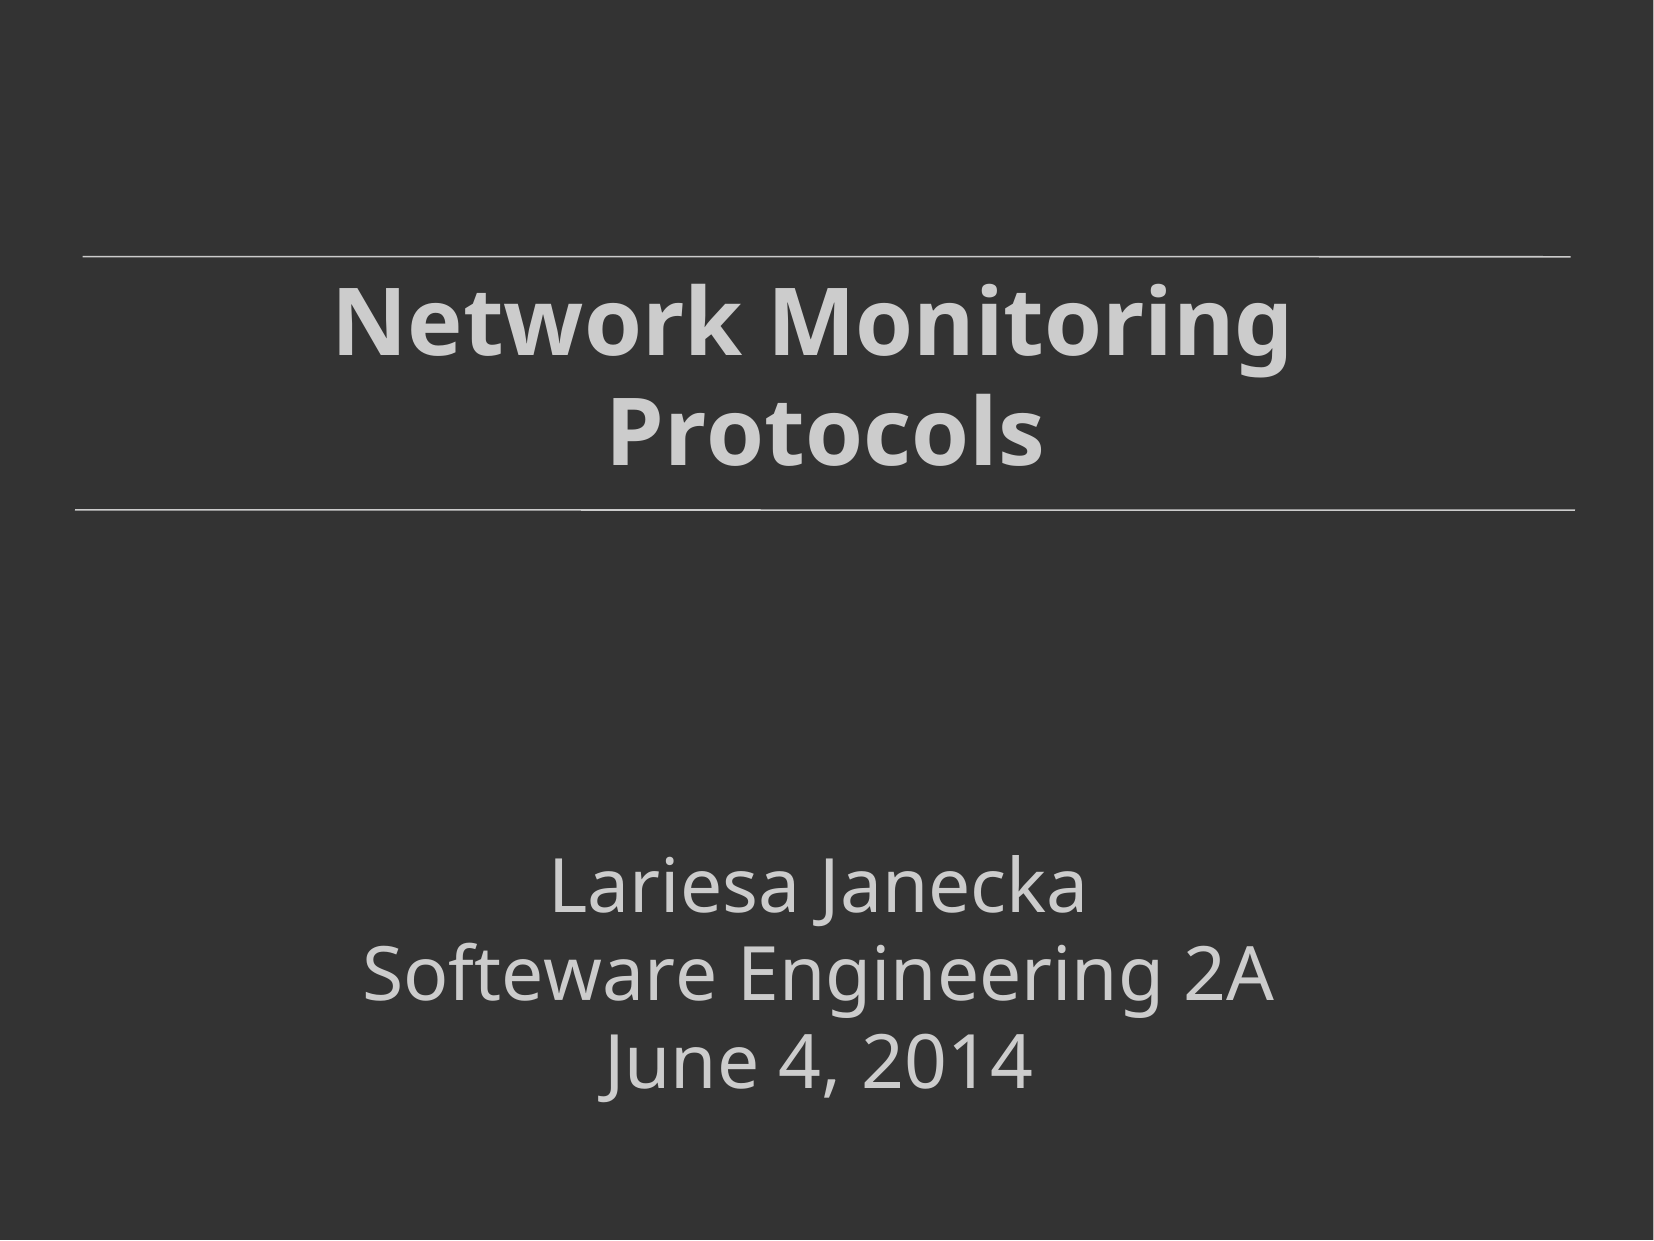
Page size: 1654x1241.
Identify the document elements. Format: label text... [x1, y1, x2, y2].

text_box Network Monitoring Protocols [15, 272, 1636, 481]
text_box Lariesa Janecka Softeware Engineering 2A June 4, 2014 [74, 761, 1563, 1185]
